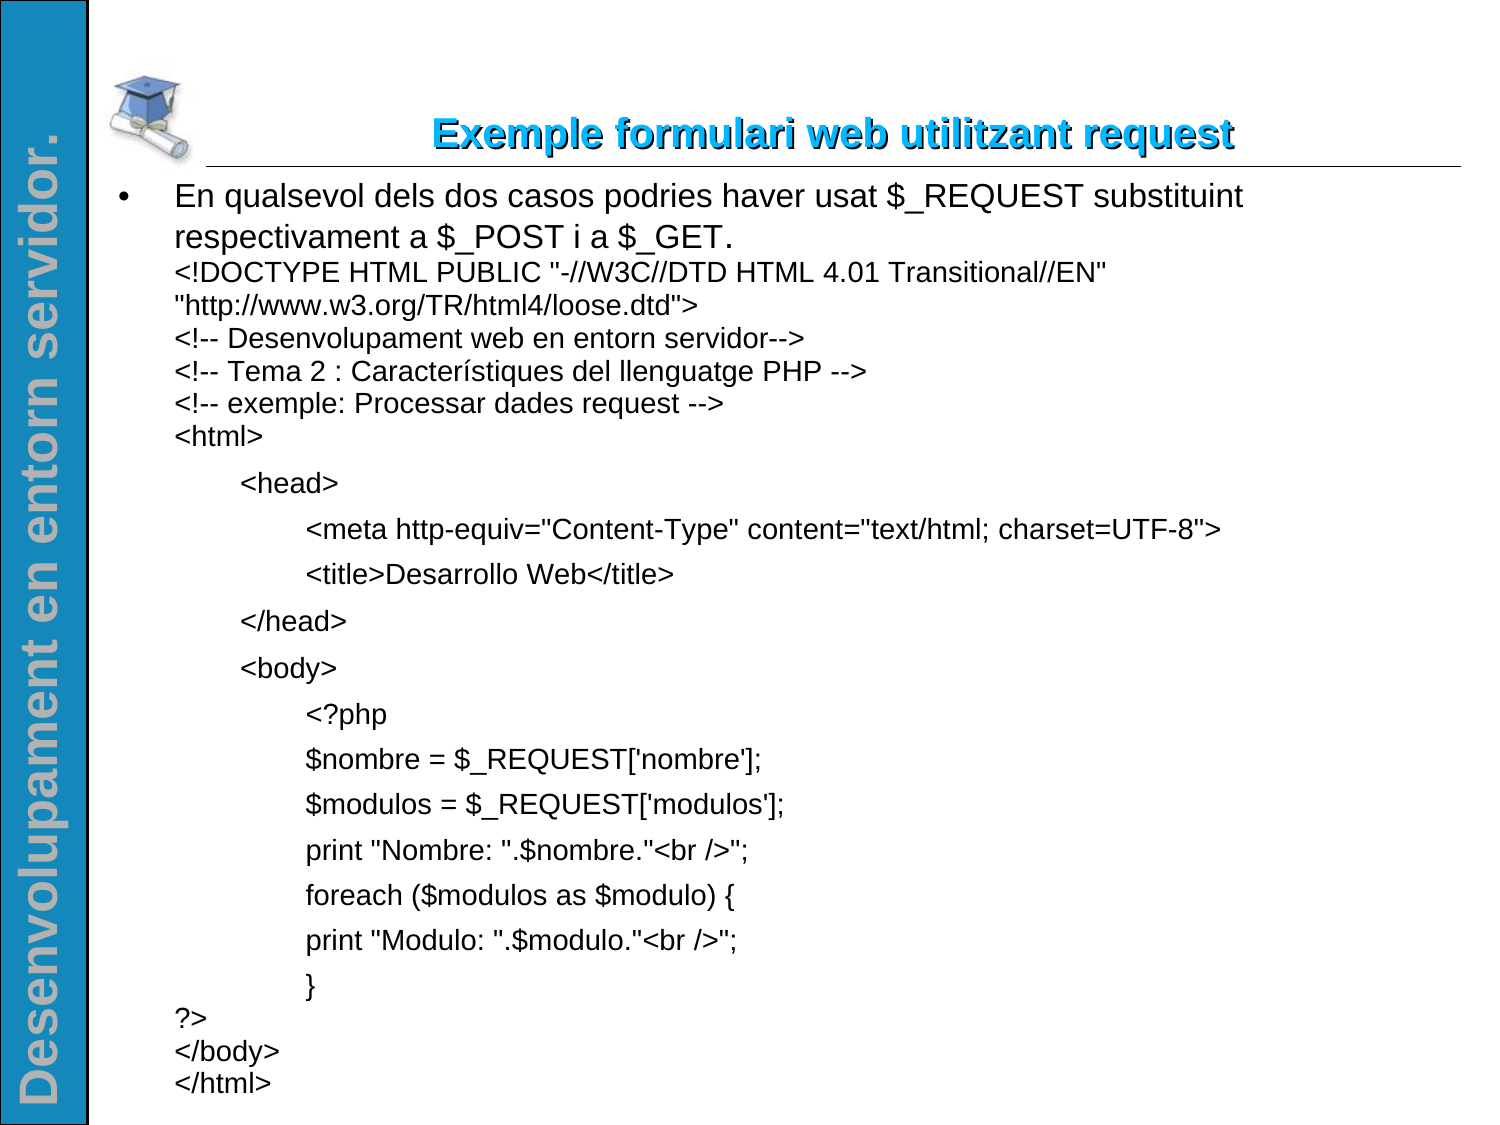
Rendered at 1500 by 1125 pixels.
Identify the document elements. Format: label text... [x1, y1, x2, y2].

list En qualsevol dels dos casos podries haver usat $_REQUEST substituint respectivament a $_POST i a $_GET. <!DOCTYPE HTML PUBLIC "-//W3C//DTD HTML 4.01 Transitional//EN" "http://www.w3.org/TR/html4/loose.dtd"> <!-- Desenvolupament web en entorn servidor--> <!-- Tema 2 : Característiques del llenguatge PHP --> <!-- exemple: Processar dades request --> <html> <head> <meta http-equiv="Content-Type" content="text/html; charset=UTF-8"> <title>Desarrollo Web</title> </head> <body> <?php $nombre = $_REQUEST['nombre']; $modulos = $_REQUEST['modulos']; print "Nombre: ".$nombre."<br />"; foreach ($modulos as $modulo) { print "Modulo: ".$modulo."<br />"; } ?> </body> </html> [118, 177, 1477, 1101]
picture [93, 61, 206, 174]
title Exemple formulari web utilitzant request [206, 88, 1447, 177]
